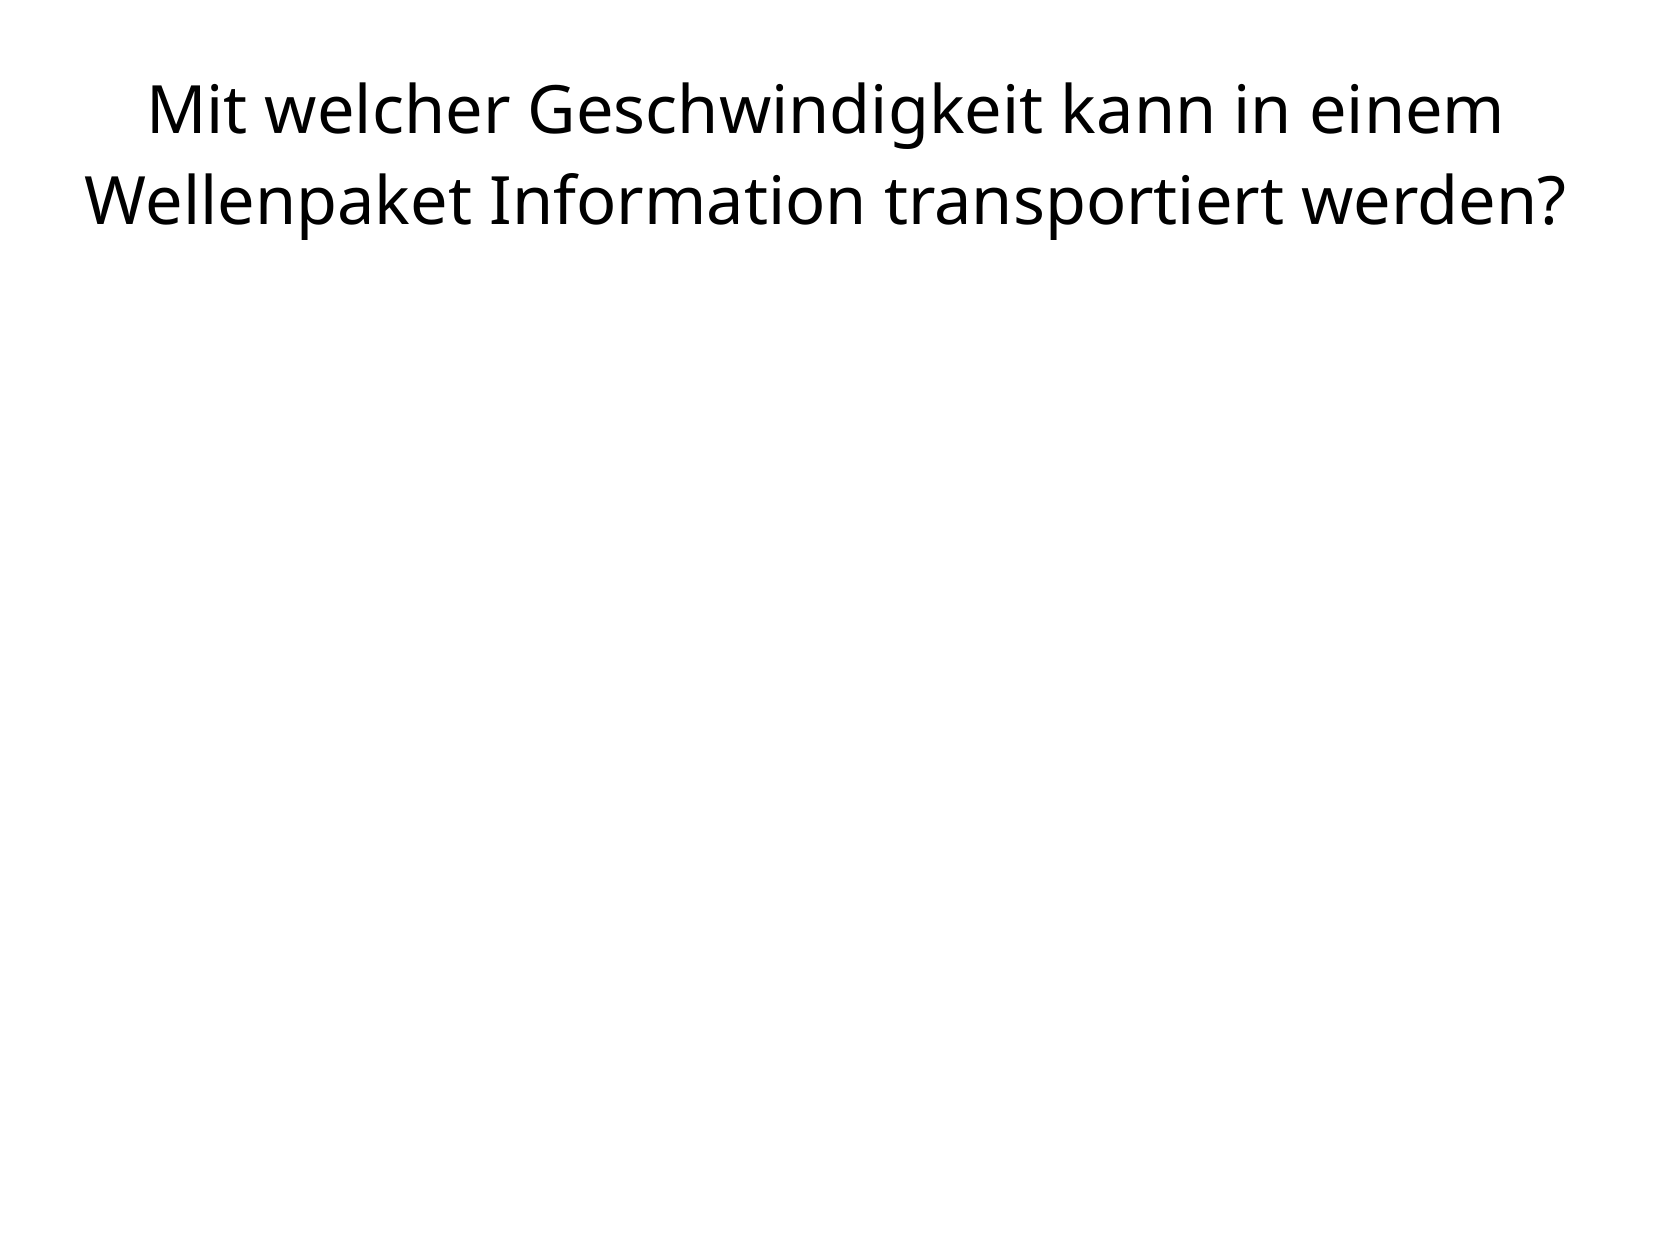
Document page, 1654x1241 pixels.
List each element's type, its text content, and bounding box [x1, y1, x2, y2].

title Mit welcher Geschwindigkeit kann in einem Wellenpaket Information transportiert werden? [82, 49, 1571, 257]
